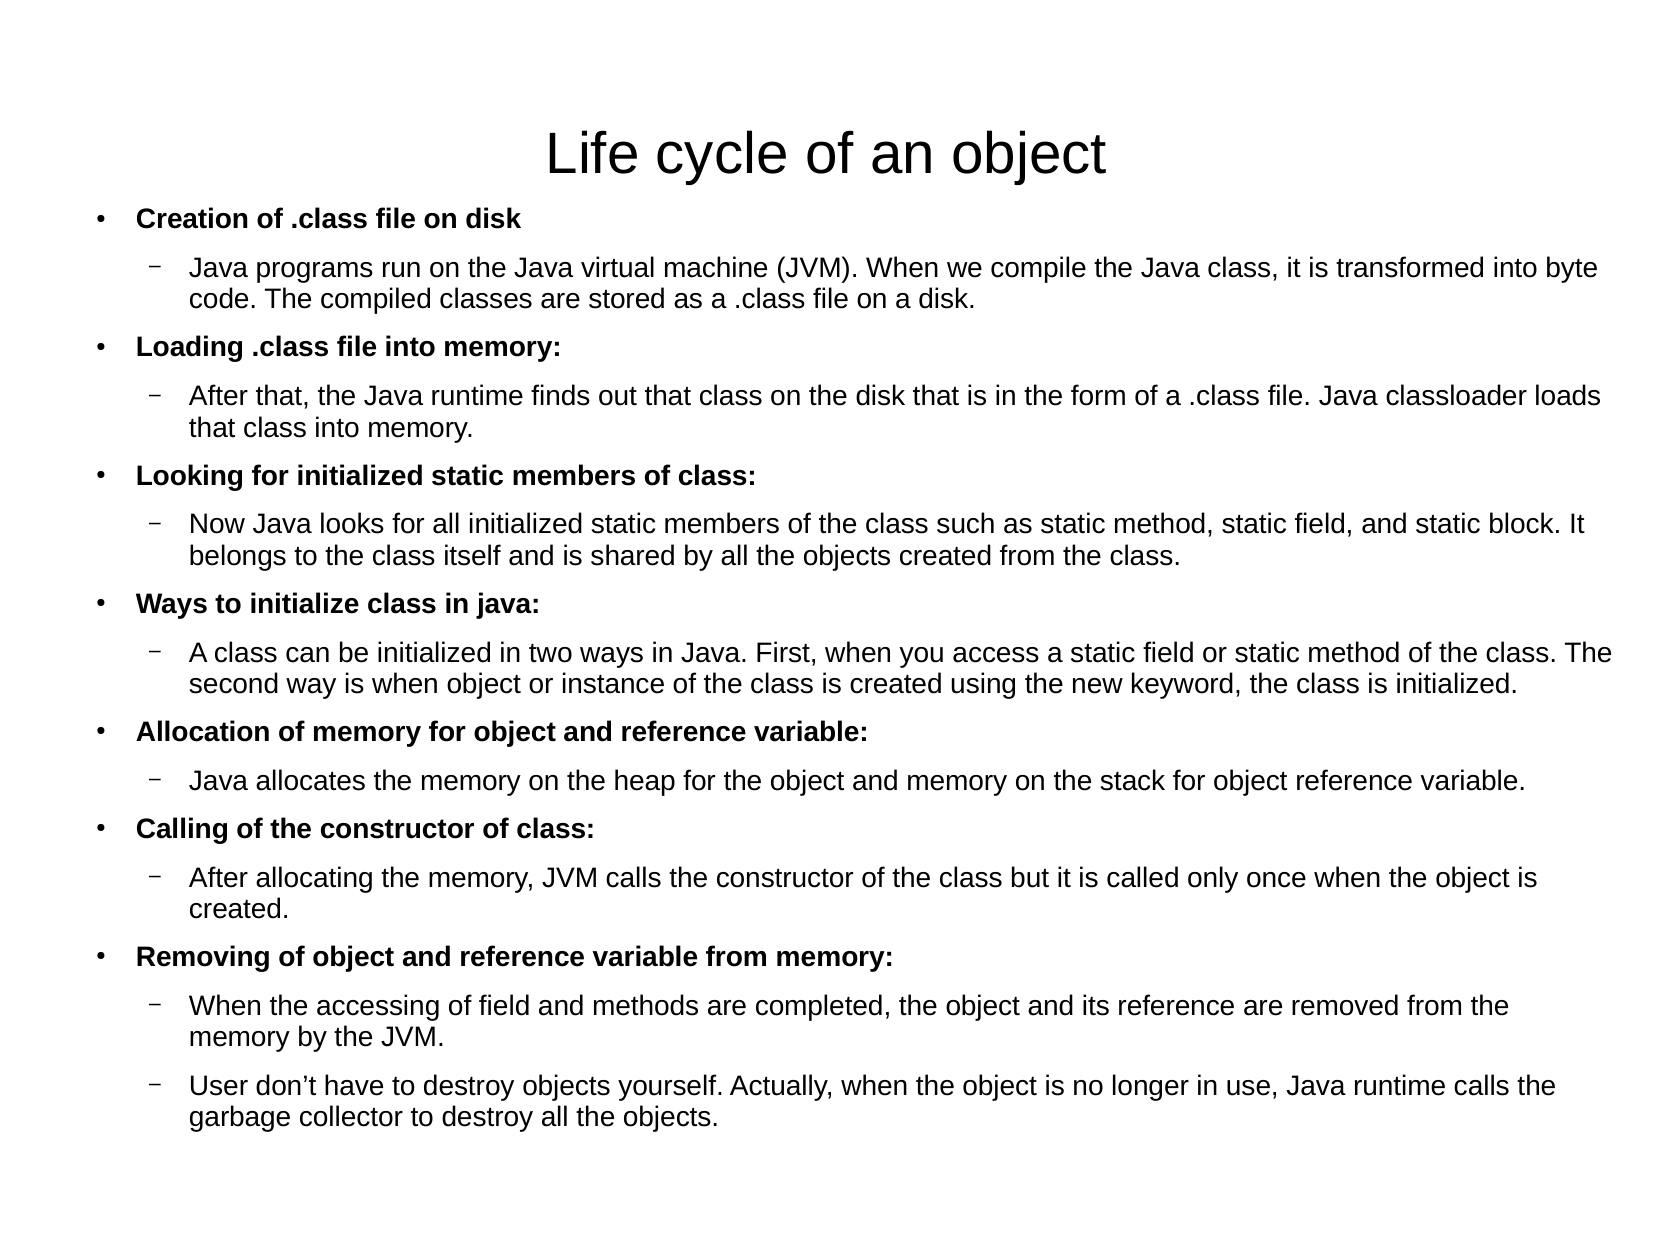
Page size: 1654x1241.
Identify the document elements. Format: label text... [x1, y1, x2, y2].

list Creation of .class file on disk Java programs run on the Java virtual machine (JVM). When we compile the Java class, it is transformed into byte code. The compiled classes are stored as a .class file on a disk. Loading .class file into memory: After that, the Java runtime finds out that class on the disk that is in the form of a .class file. Java classloader loads that class into memory. Looking for initialized static members of class: Now Java looks for all initialized static members of the class such as static method, static field, and static block. It belongs to the class itself and is shared by all the objects created from the class. Ways to initialize class in java: A class can be initialized in two ways in Java. First, when you access a static field or static method of the class. The second way is when object or instance of the class is created using the new keyword, the class is initialized. Allocation of memory for object and reference variable: Java allocates the memory on the heap for the object and memory on the stack for object reference variable. Calling of the constructor of class: After allocating the memory, JVM calls the constructor of the class but it is called only once when the object is created. Removing of object and reference variable from memory: When the accessing of field and methods are completed, the object and its reference are removed from the memory by the JVM. User don’t have to destroy objects yourself. Actually, when the object is no longer in use, Java runtime calls the garbage collector to destroy all the objects. [82, 203, 1619, 1135]
title Life cycle of an object [82, 49, 1571, 203]
